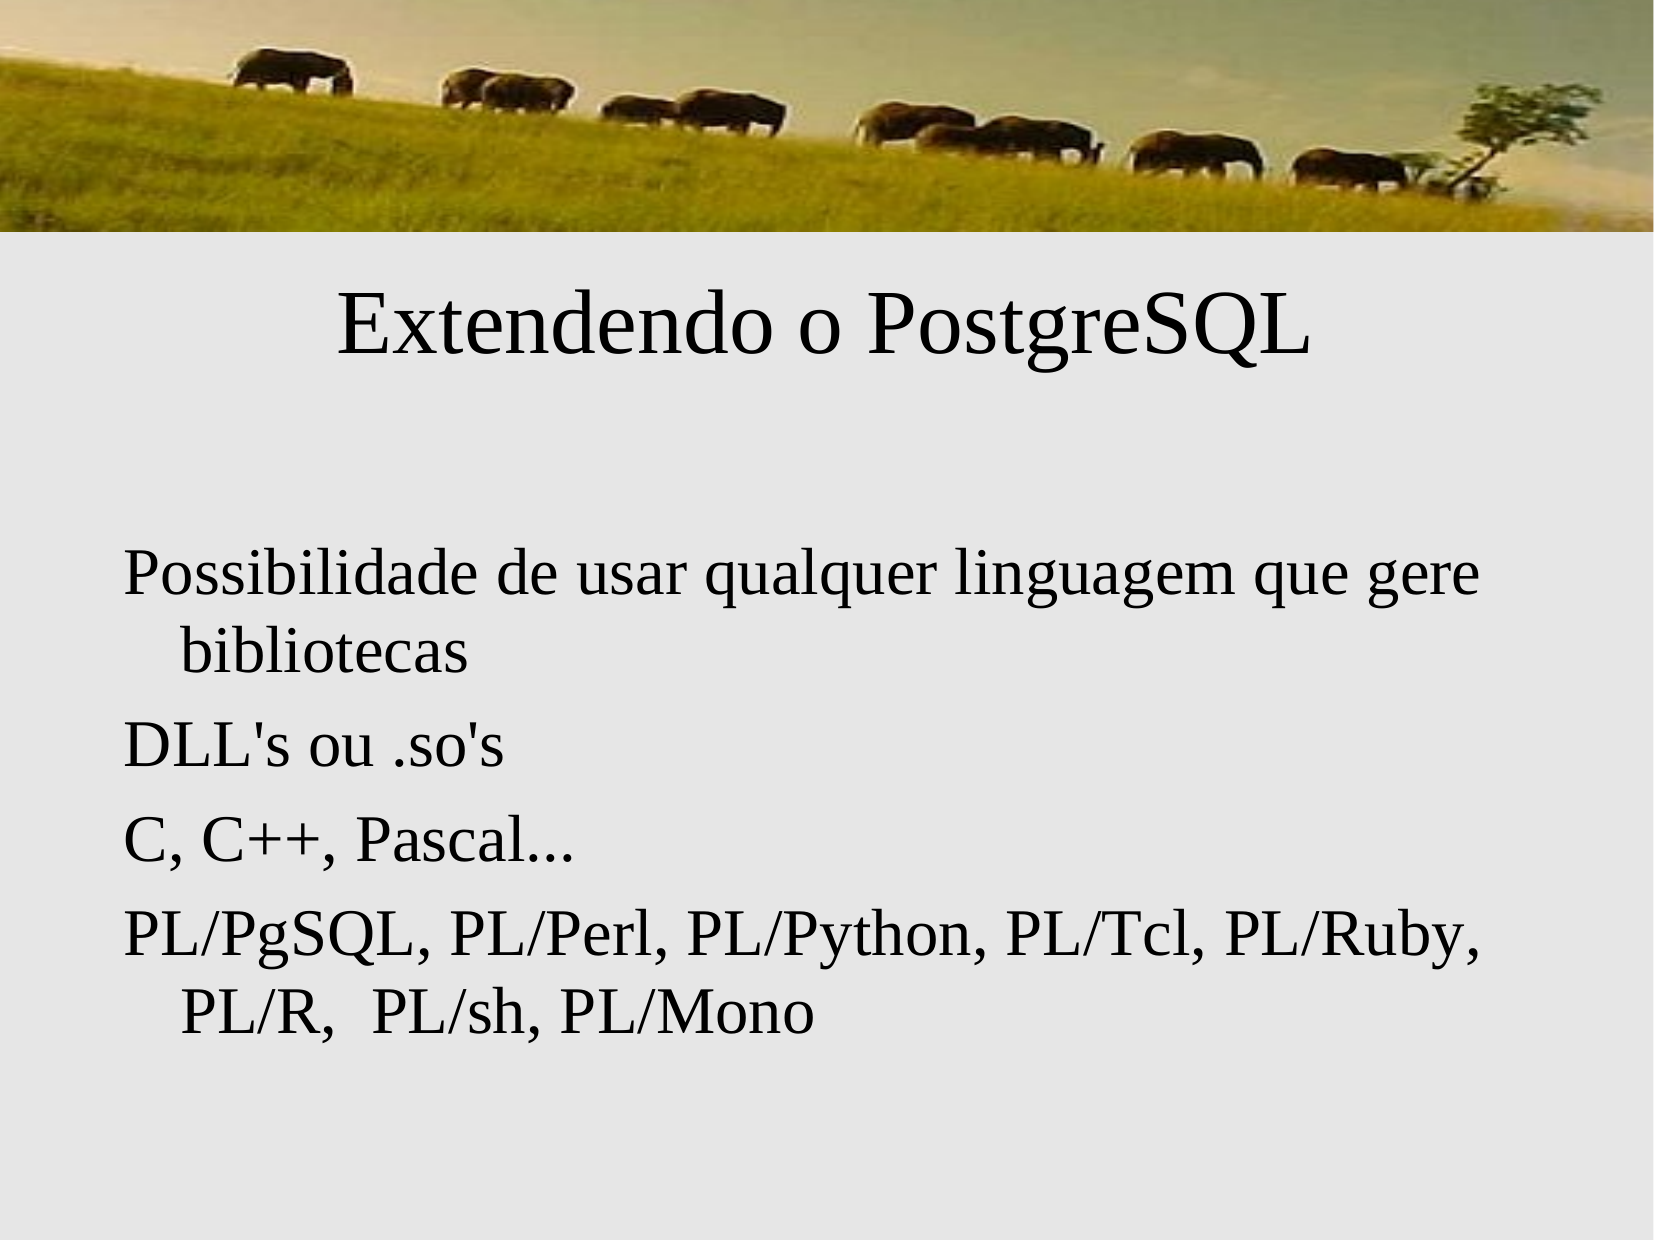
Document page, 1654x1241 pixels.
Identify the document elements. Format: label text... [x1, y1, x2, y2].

picture [0, 0, 1654, 232]
title Extendendo o PostgreSQL [29, 263, 1625, 377]
list Possibilidade de usar qualquer linguagem que gere bibliotecas DLL's ou .so's C, C++, Pascal... PL/PgSQL, PL/Perl, PL/Python, PL/Tcl, PL/Ruby, PL/R, PL/sh, PL/Mono [124, 531, 1530, 1094]
